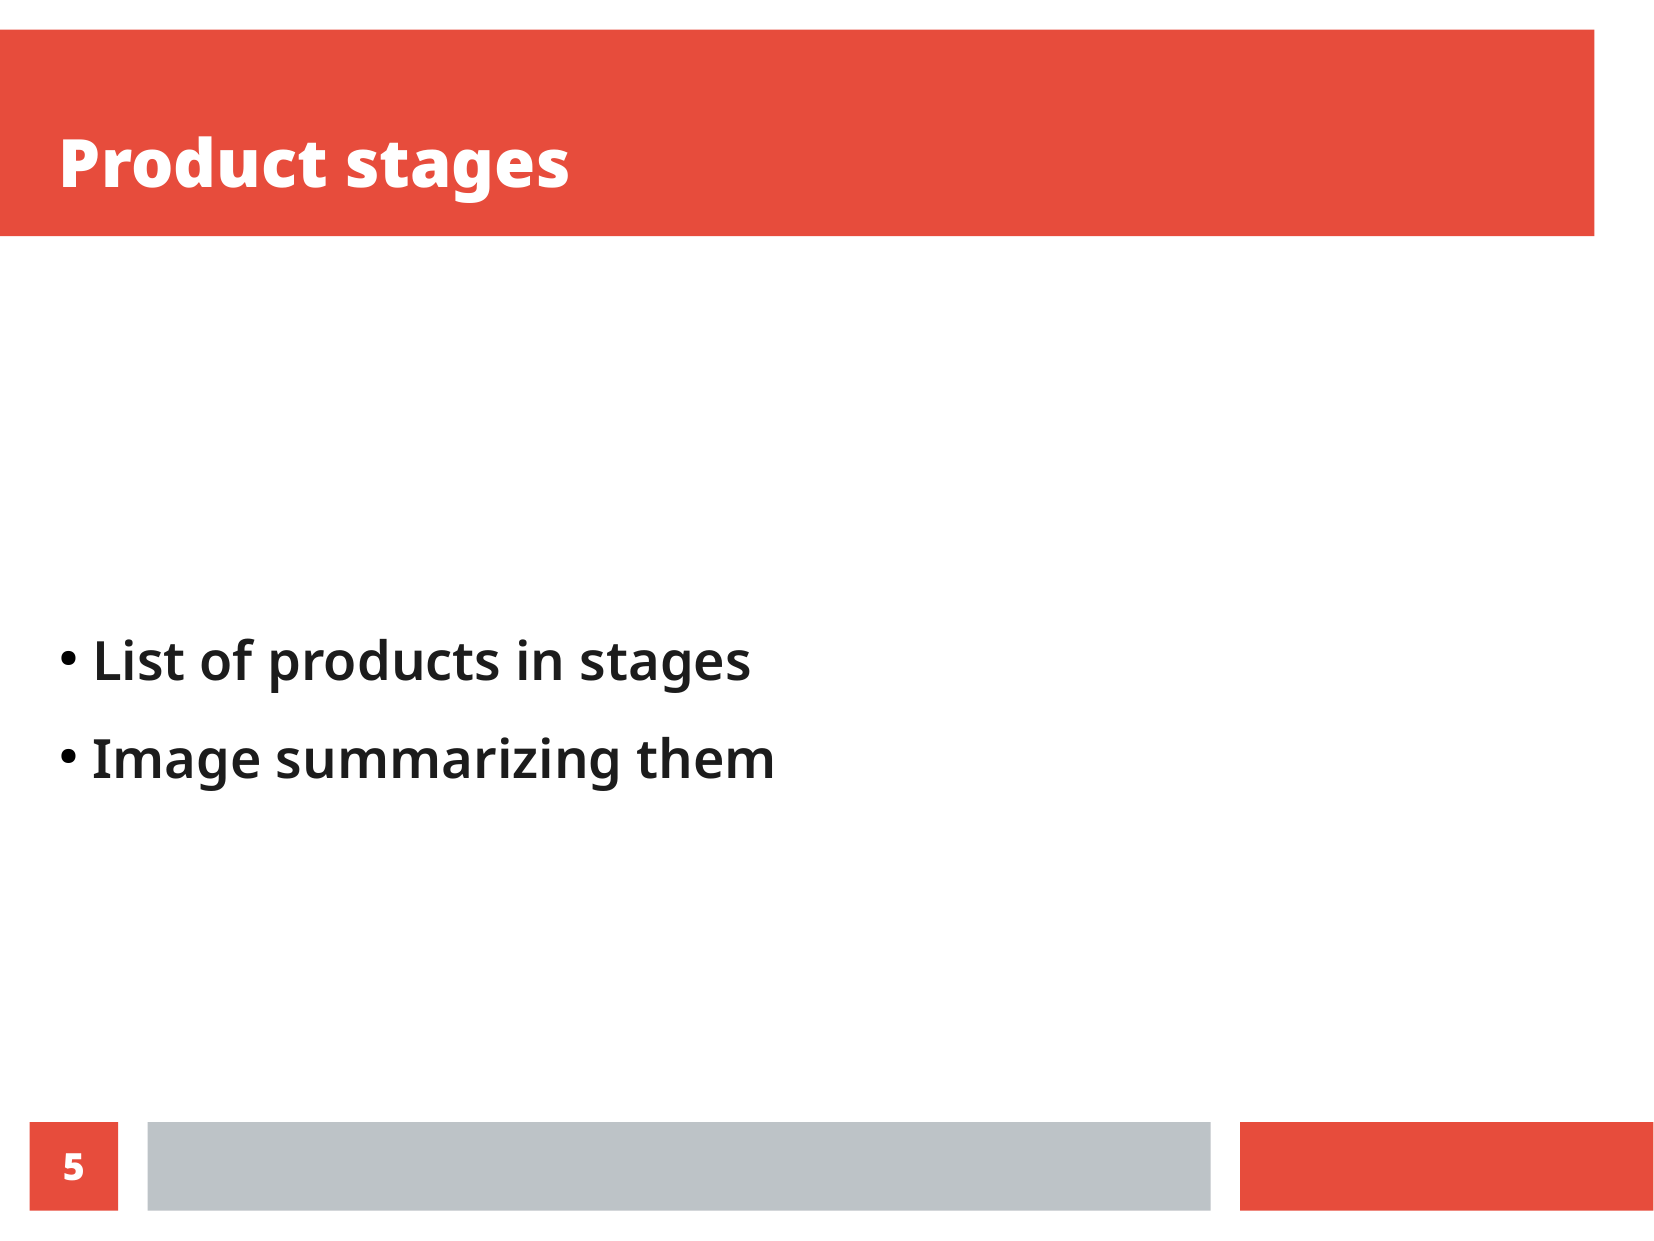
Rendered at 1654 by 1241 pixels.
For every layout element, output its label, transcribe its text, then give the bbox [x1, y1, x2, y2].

title Product stages [59, 59, 1595, 207]
list List of products in stages Image summarizing them [59, 324, 1565, 1093]
